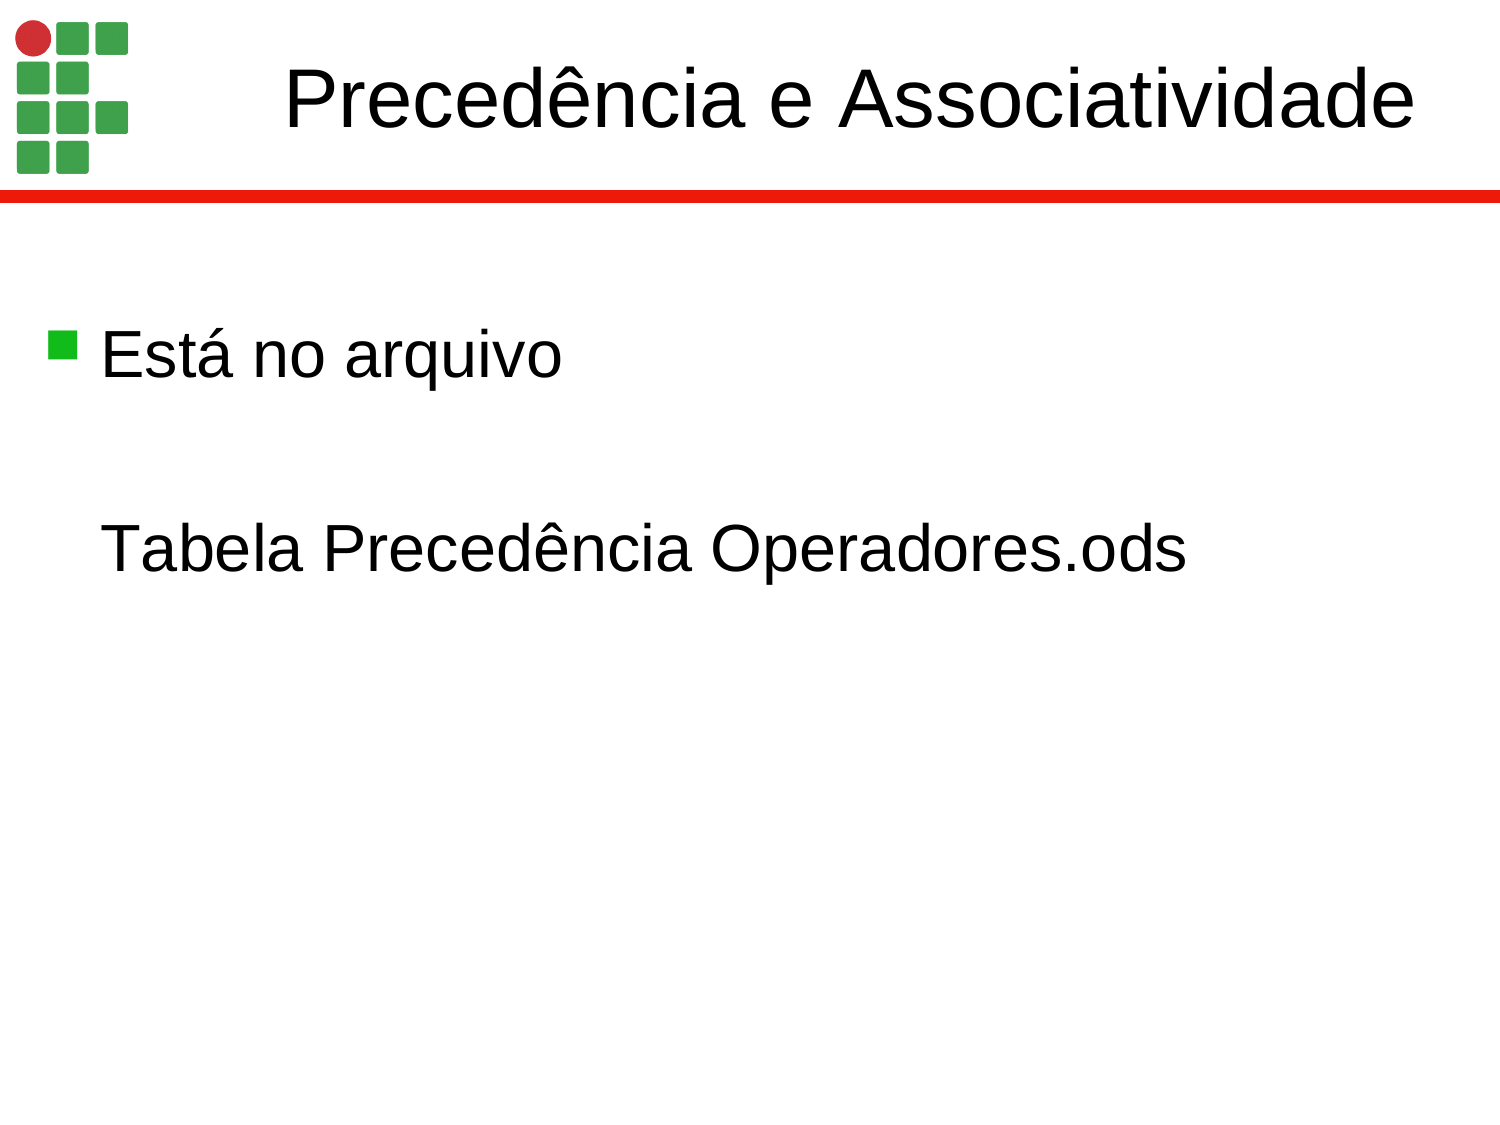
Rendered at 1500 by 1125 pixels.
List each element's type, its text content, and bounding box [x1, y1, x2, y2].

picture [14, 16, 130, 178]
title Precedência e Associatividade [230, 0, 1471, 202]
list Está no arquivo Tabela Precedência Operadores.ods [29, 207, 1471, 1087]
